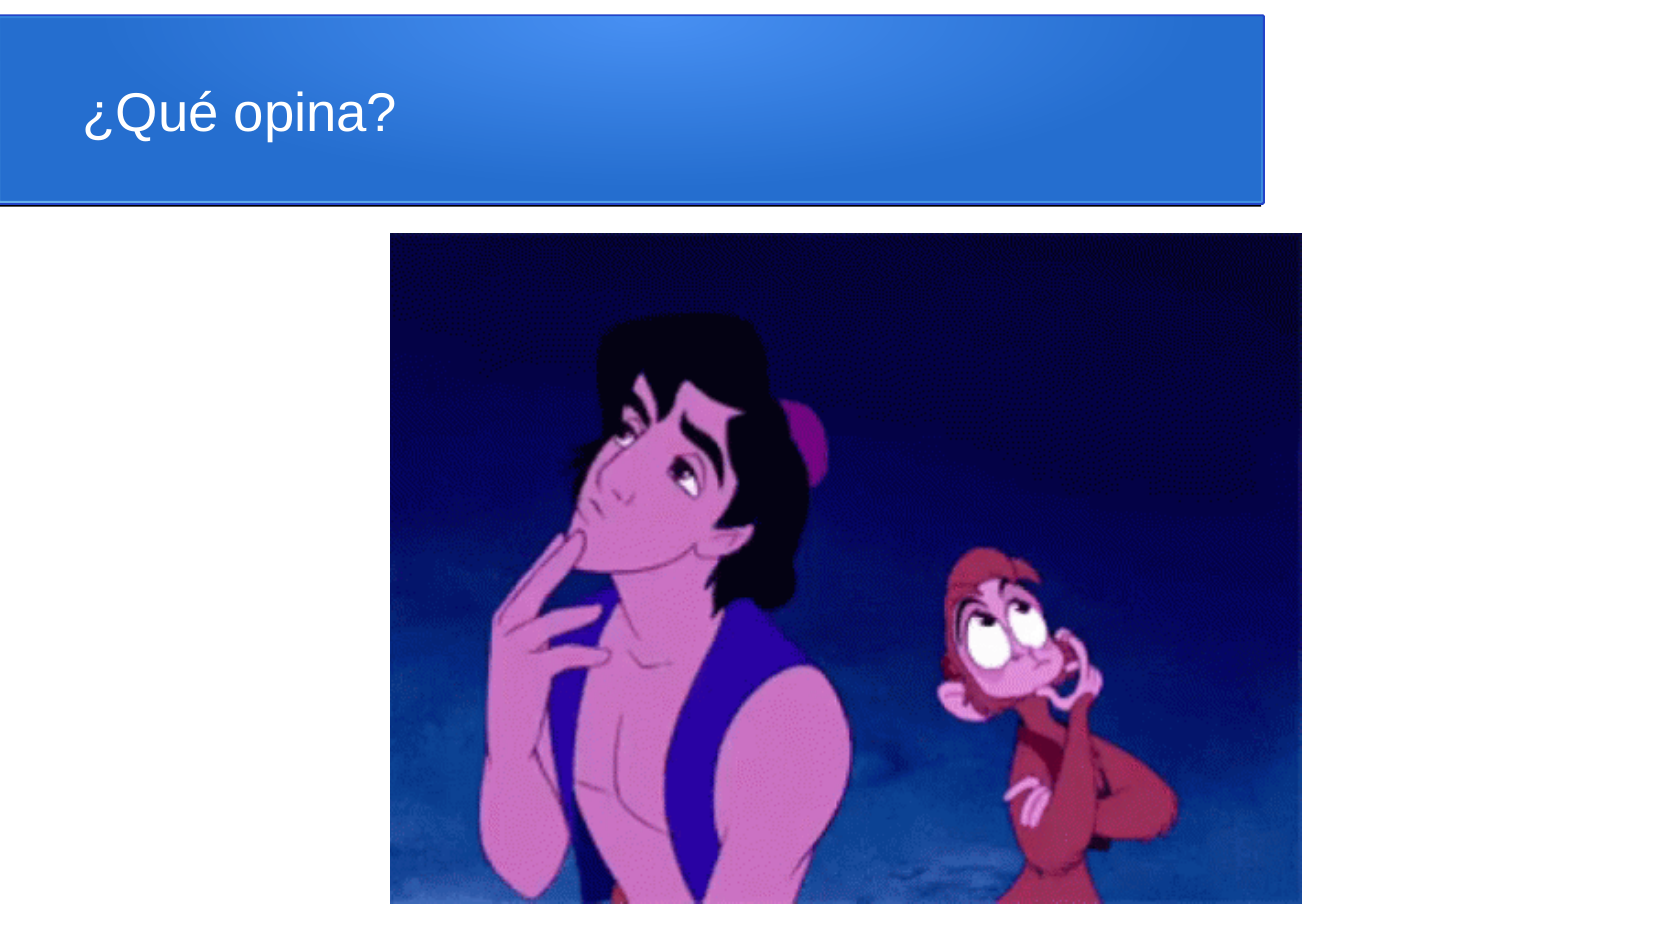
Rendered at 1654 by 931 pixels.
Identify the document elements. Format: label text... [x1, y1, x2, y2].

picture [390, 233, 1302, 904]
title ¿Qué opina? [82, 35, 1235, 189]
